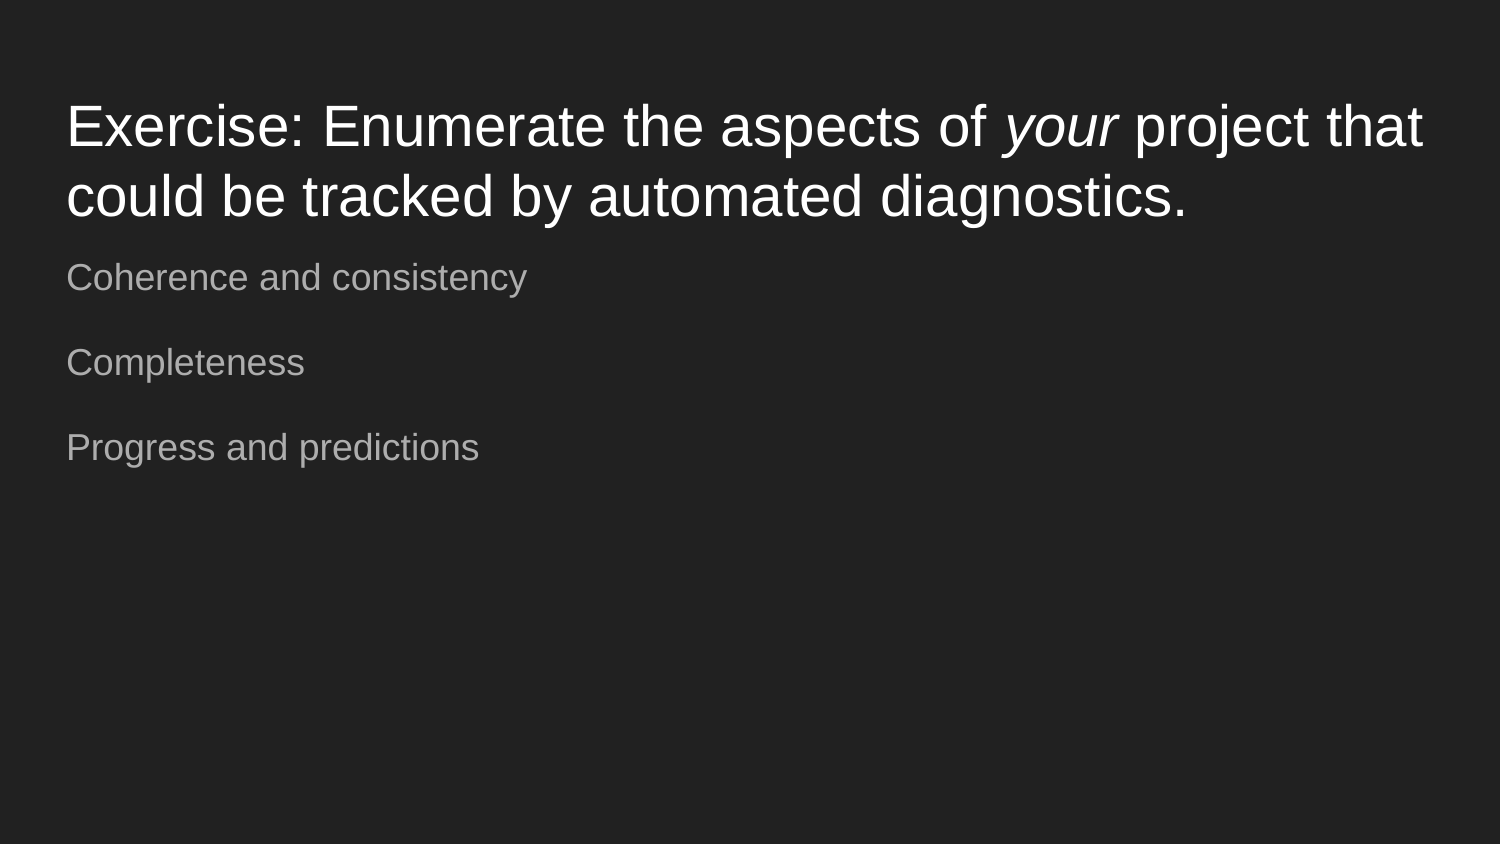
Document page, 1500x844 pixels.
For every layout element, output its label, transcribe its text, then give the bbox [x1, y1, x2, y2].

list Coherence and consistency Completeness Progress and predictions [51, 231, 1449, 750]
title Exercise: Enumerate the aspects of your project that could be tracked by automated diagnostics. [51, 72, 1449, 231]
